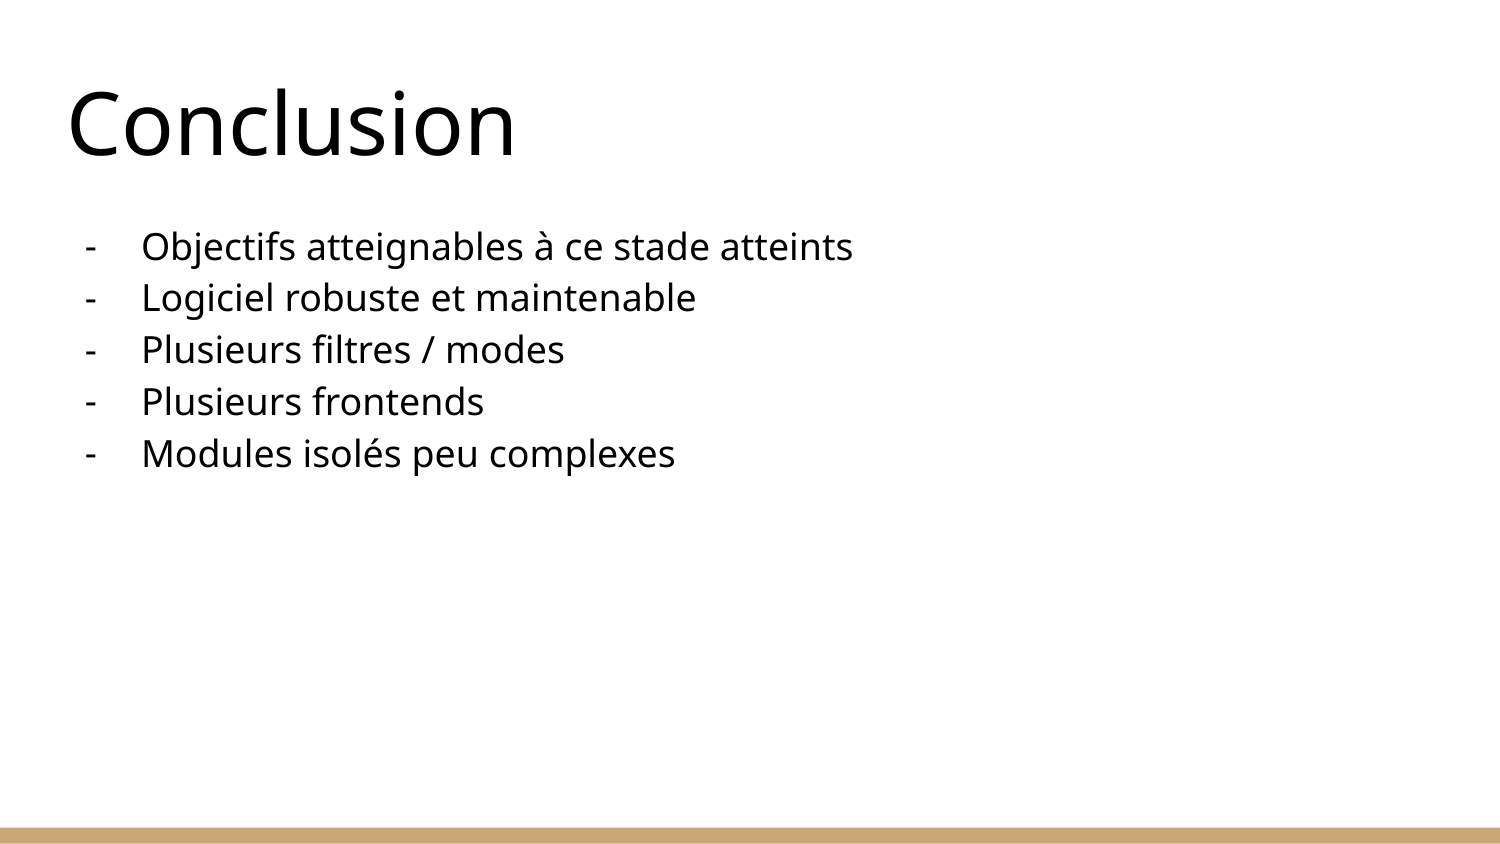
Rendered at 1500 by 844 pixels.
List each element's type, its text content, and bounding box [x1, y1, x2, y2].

list Objectifs atteignables à ce stade atteints Logiciel robuste et maintenable Plusieurs filtres / modes Plusieurs frontends Modules isolés peu complexes [51, 200, 1449, 752]
title Conclusion [51, 51, 1449, 189]
